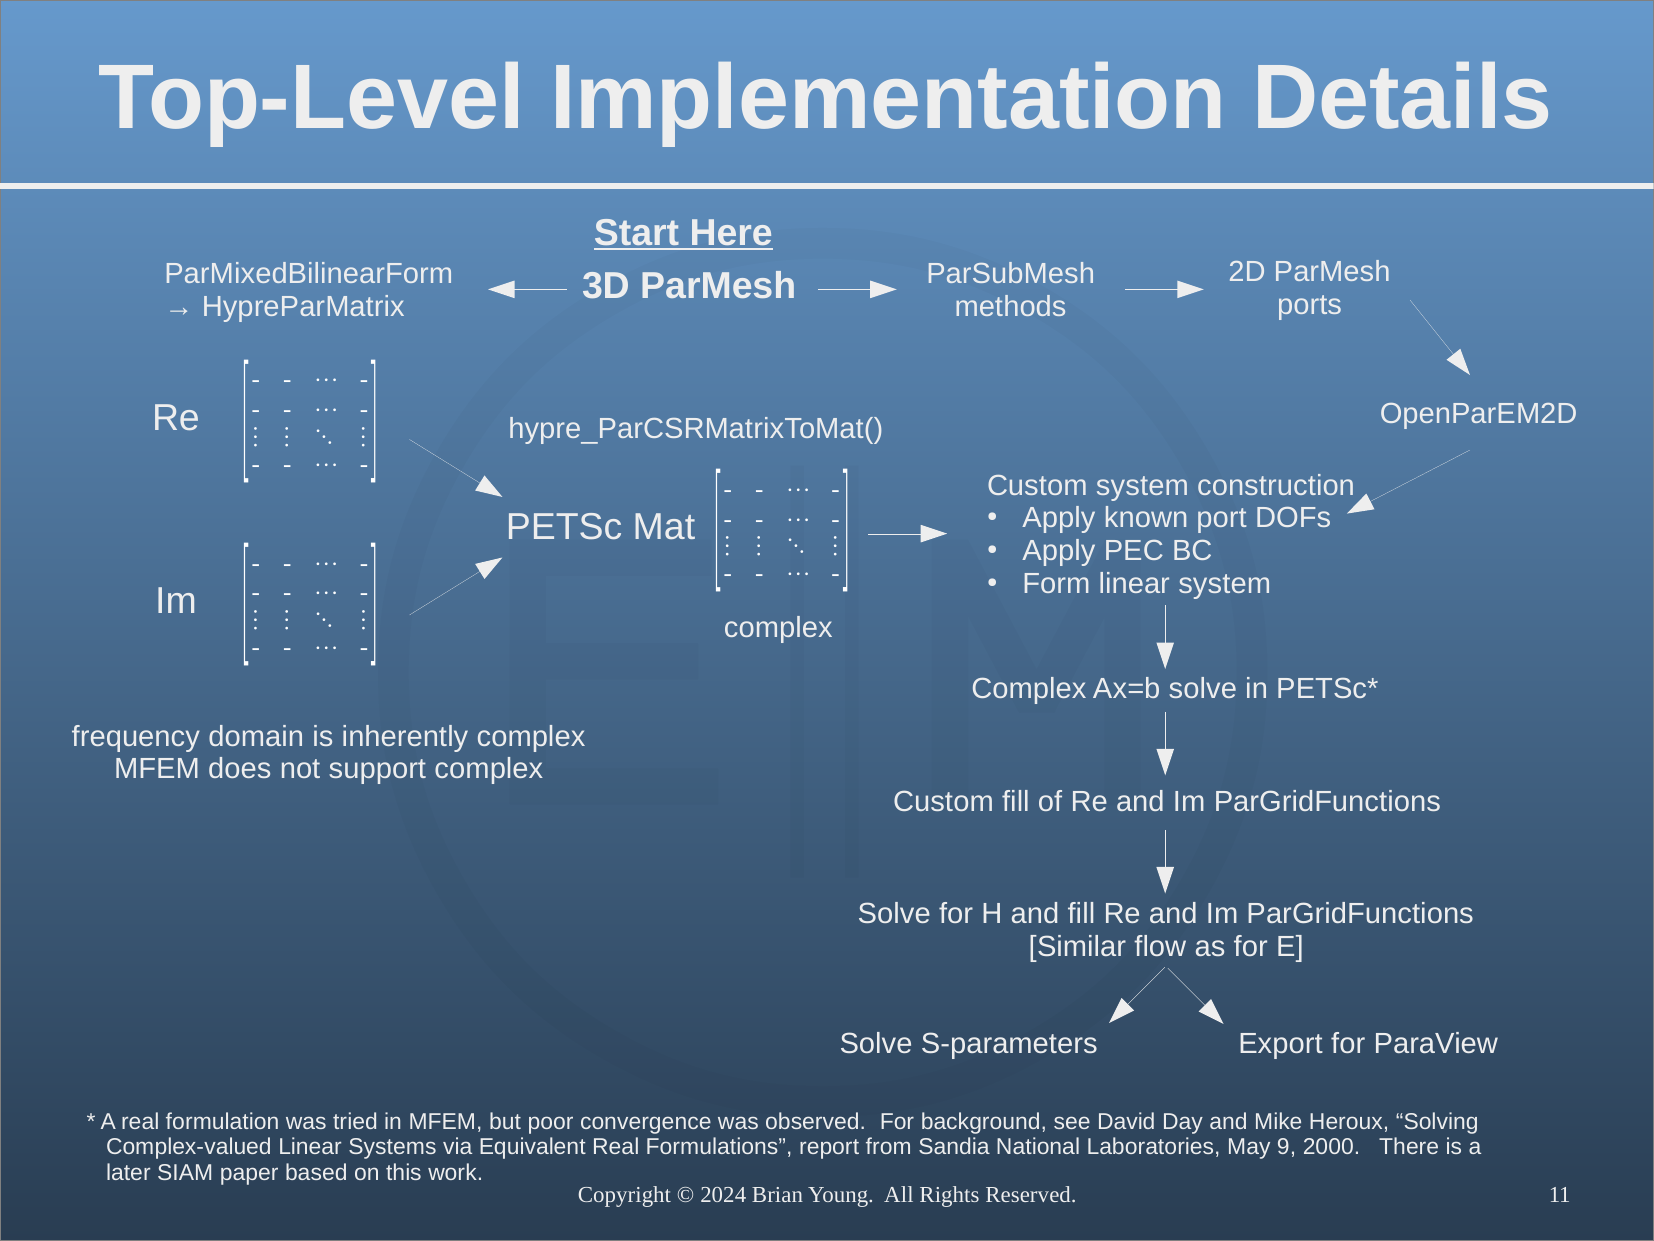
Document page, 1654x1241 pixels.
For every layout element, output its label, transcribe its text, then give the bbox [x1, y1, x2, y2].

text_box Im [146, 570, 207, 631]
text_box Export for ParaView [1223, 1019, 1514, 1068]
text_box hypre_ParCSRMatrixToMat() [493, 404, 975, 453]
text_box complex [709, 603, 882, 651]
text_box Start Here [579, 204, 824, 262]
text_box Solve for H and fill Re and Im ParGridFunctions [Similar flow as for E] [843, 889, 1491, 970]
chart [236, 358, 384, 484]
chart [707, 467, 856, 593]
text_box 2D ParMesh ports [1196, 247, 1423, 329]
text_box frequency domain is inherently complex MFEM does not support complex [56, 712, 602, 793]
text_box 3D ParMesh [567, 257, 812, 315]
text_box ParMixedBilinearForm → HypreParMatrix [149, 249, 533, 330]
title Top-Level Implementation Details [82, 31, 1571, 163]
text_box Re [146, 387, 207, 448]
chart [236, 541, 384, 667]
text_box Custom system construction Apply known port DOFs Apply PEC BC Form linear system [972, 461, 1632, 607]
text_box OpenParEM2D [1365, 390, 1593, 438]
text_box Complex Ax=b solve in PETSc* [956, 664, 1395, 713]
text_box Custom fill of Re and Im ParGridFunctions [878, 777, 1458, 825]
text_box ParSubMesh methods [911, 249, 1111, 330]
text_box Solve S-parameters [824, 1019, 1114, 1068]
text_box * A real formulation was tried in MFEM, but poor convergence was observed. For background, see David Day and Mike Heroux, “Solving Complex-valued Linear Systems via Equivalent Real Formulations”, report from Sandia National Laboratories, May 9, 2000. There is a later SIAM paper based on this work. [71, 1101, 1498, 1193]
text_box PETSc Mat [570, 496, 631, 557]
